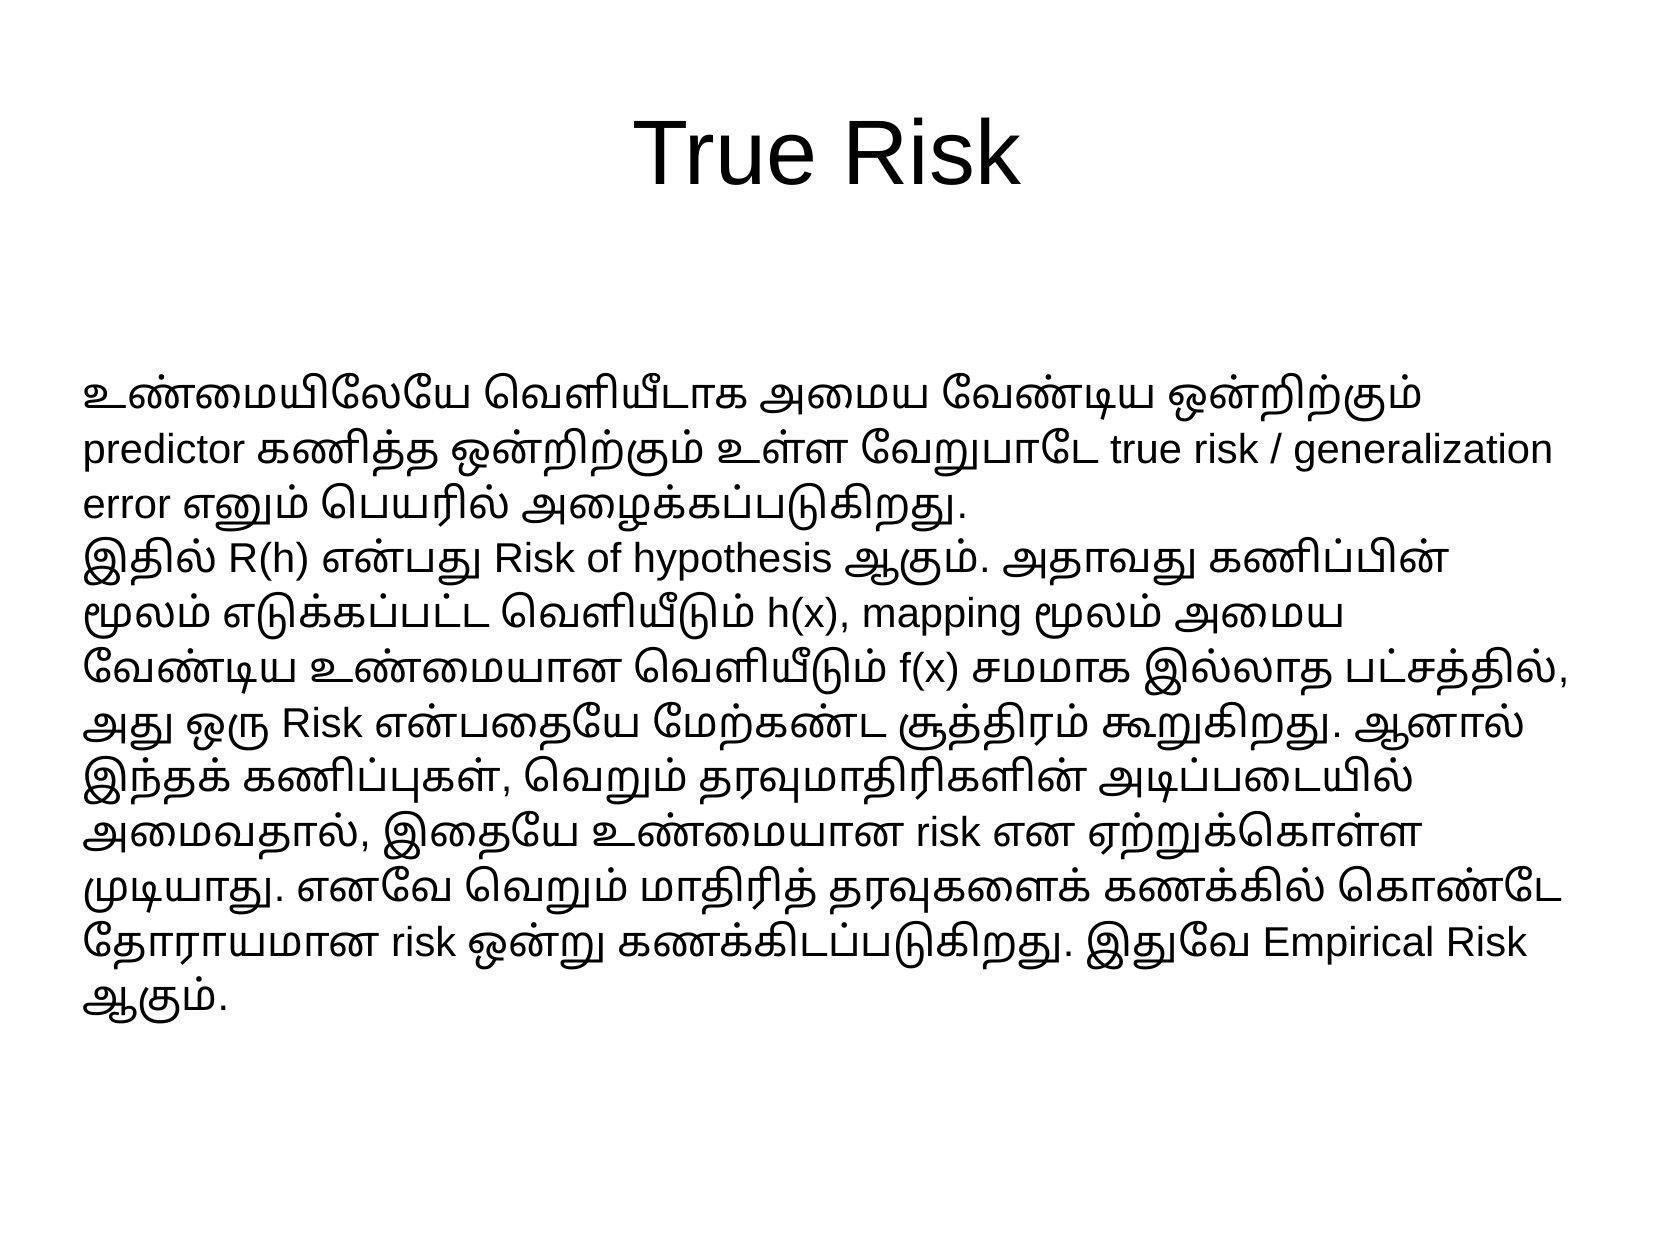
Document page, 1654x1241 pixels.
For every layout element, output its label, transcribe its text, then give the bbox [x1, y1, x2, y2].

title True Risk [82, 49, 1571, 238]
subtitle உண்மையிலேயே வெளியீடாக அமைய வேண்டிய ஒன்றிற்கும் predictor கணித்த ஒன்றிற்கும் உள்ள வேறுபாடே true risk / generalization error எனும் பெயரில் அழைக்கப்படுகிறது. இதில் R(h) என்பது Risk of hypothesis ஆகும். அதாவது கணிப்பின் மூலம் எடுக்கப்பட்ட வெளியீடும் h(x), mapping மூலம் அமைய வேண்டிய உண்மையான வெளியீடும் f(x) சமமாக இல்லாத பட்சத்தில், அது ஒரு Risk என்பதையே மேற்கண்ட சூத்திரம் கூறுகிறது. ஆனால் இந்தக் கணிப்புகள், வெறும் தரவுமாதிரிகளின் அடிப்படையில் அமைவதால், இதையே உண்மையான risk என ஏற்றுக்கொள்ள முடியாது. எனவே வெறும் மாதிரித் தரவுகளைக் கணக்கில் கொண்டே தோராயமான risk ஒன்று கணக்கிடப்படுகிறது. இதுவே Empirical Risk ஆகும். [82, 238, 1571, 1161]
